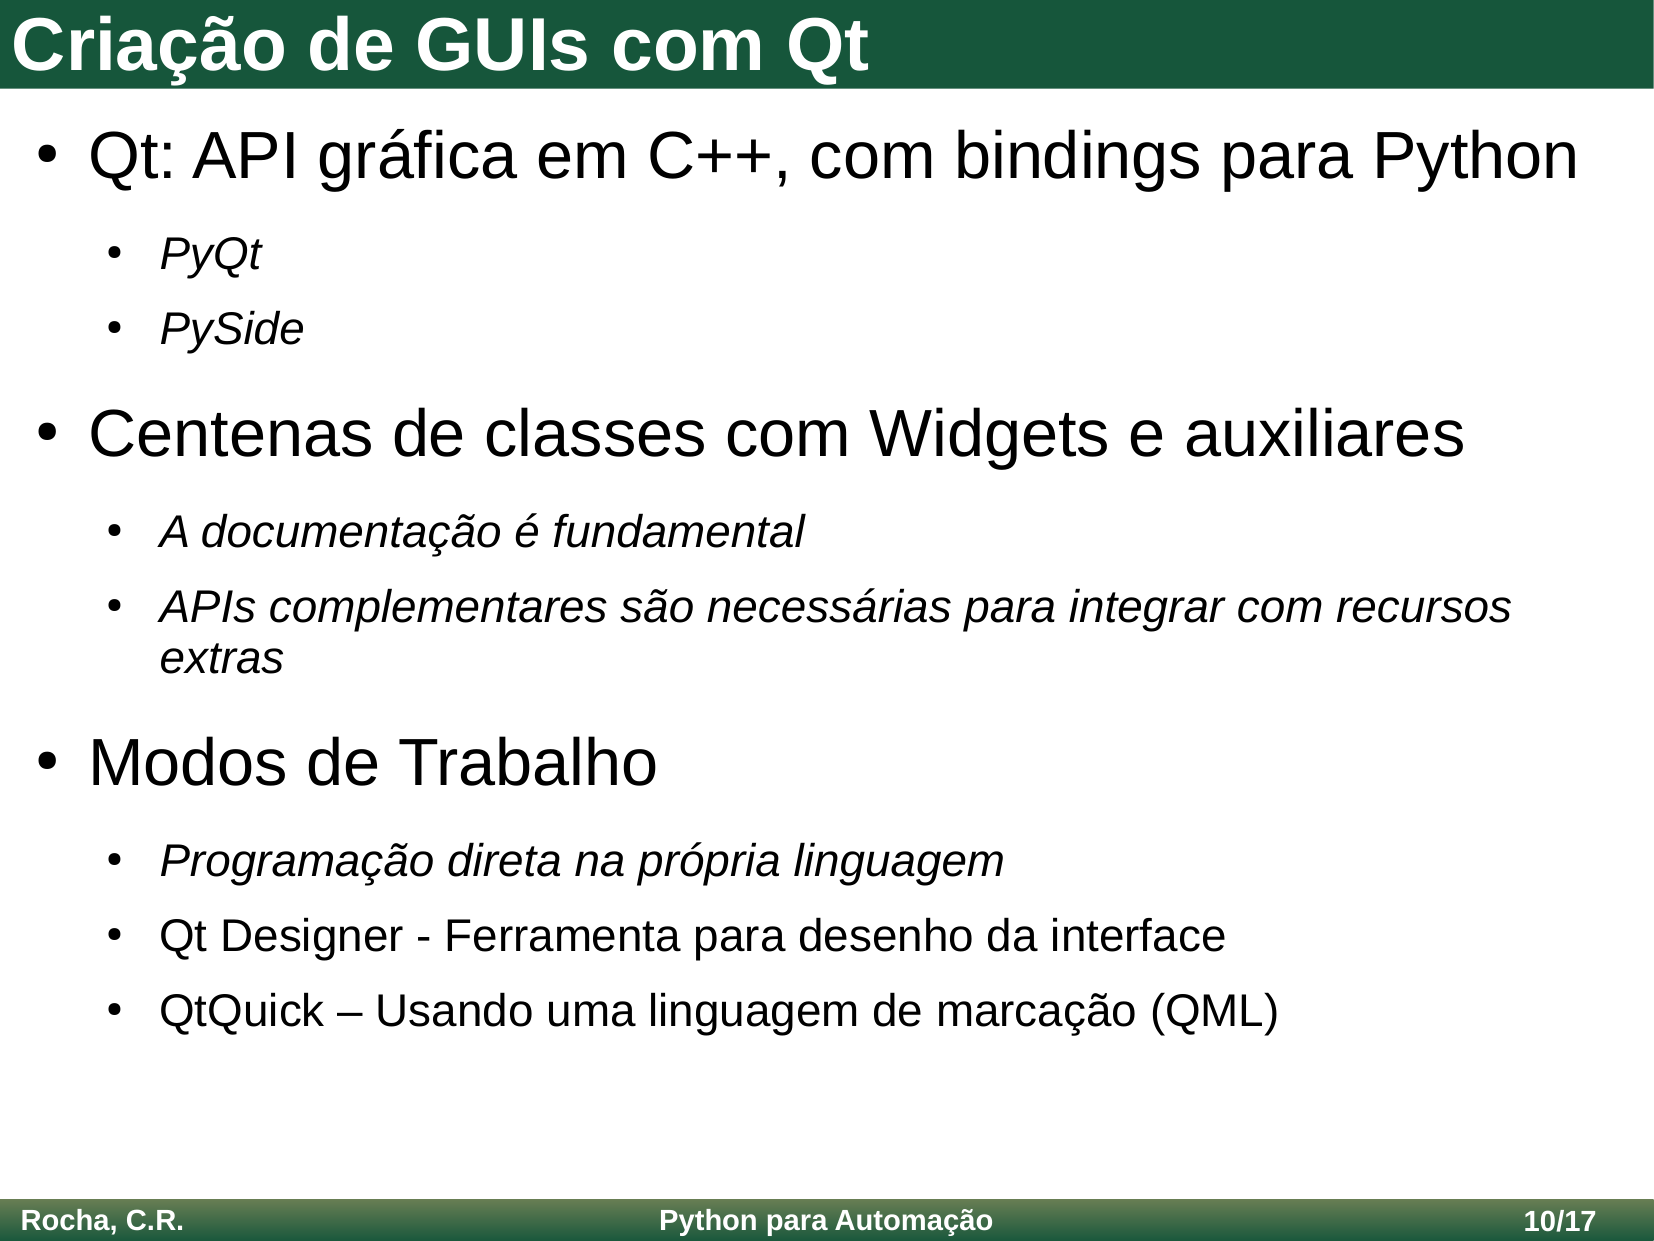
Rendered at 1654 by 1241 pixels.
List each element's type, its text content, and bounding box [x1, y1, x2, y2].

list Qt: API gráfica em C++, com bindings para Python PyQt PySide Centenas de classes com Widgets e auxiliares A documentação é fundamental APIs complementares são necessárias para integrar com recursos extras Modos de Trabalho Programação direta na própria linguagem Qt Designer - Ferramenta para desenho da interface QtQuick – Usando uma linguagem de marcação (QML) [17, 118, 1625, 1182]
title Criação de GUIs com Qt [11, 0, 1625, 89]
